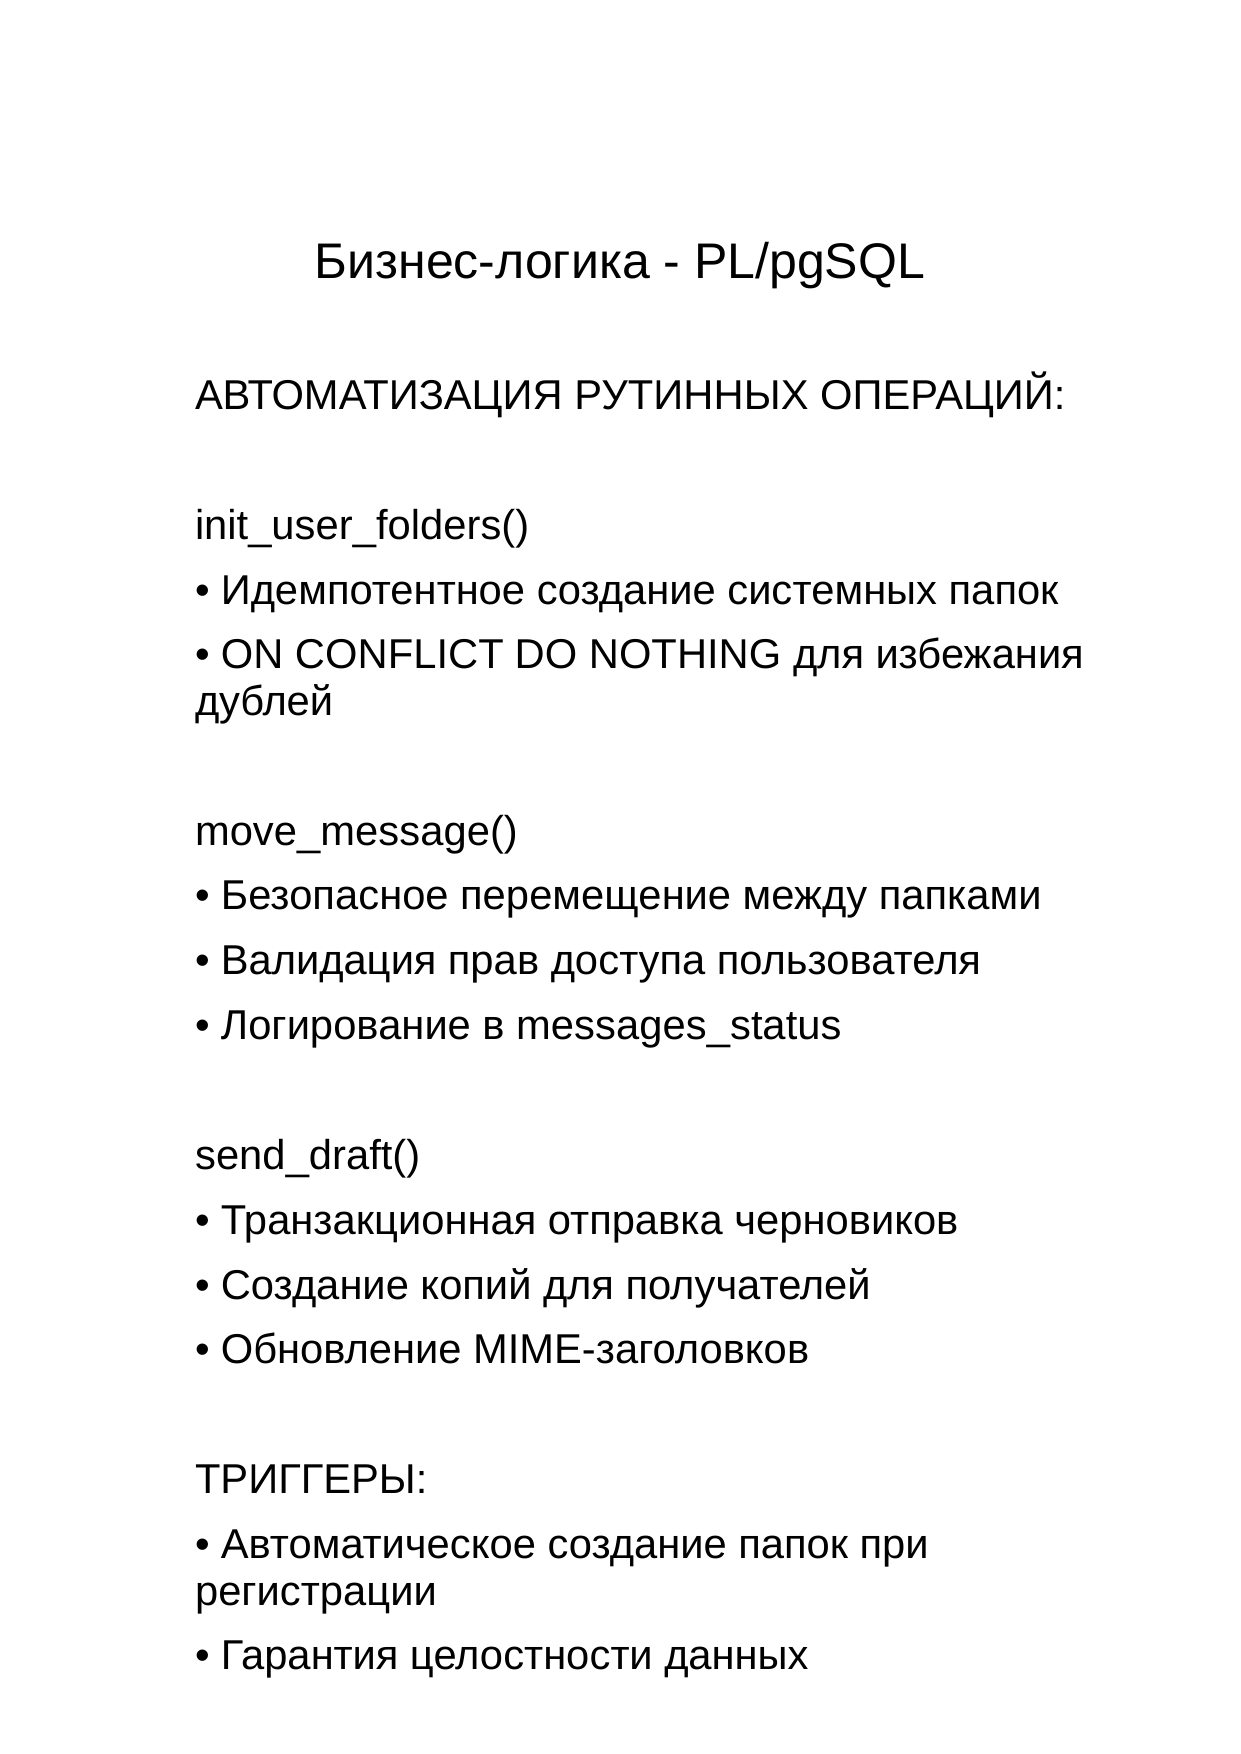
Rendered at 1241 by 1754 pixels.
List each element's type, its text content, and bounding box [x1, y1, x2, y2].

title Бизнес-логика - PL/pgSQL [115, 124, 1125, 398]
list АВТОМАТИЗАЦИЯ РУТИННЫХ ОПЕРАЦИЙ: init_user_folders() • Идемпотентное создание системных папок • ON CONFLICT DO NOTHING для избежания дублей move_message() • Безопасное перемещение между папками • Валидация прав доступа пользователя • Логирование в messages_status send_draft() • Транзакционная отправка черновиков • Создание копий для получателей • Обновление MIME-заголовков ТРИГГЕРЫ: • Автоматическое создание папок при регистрации • Гарантия целостности данных [124, 307, 1134, 1679]
